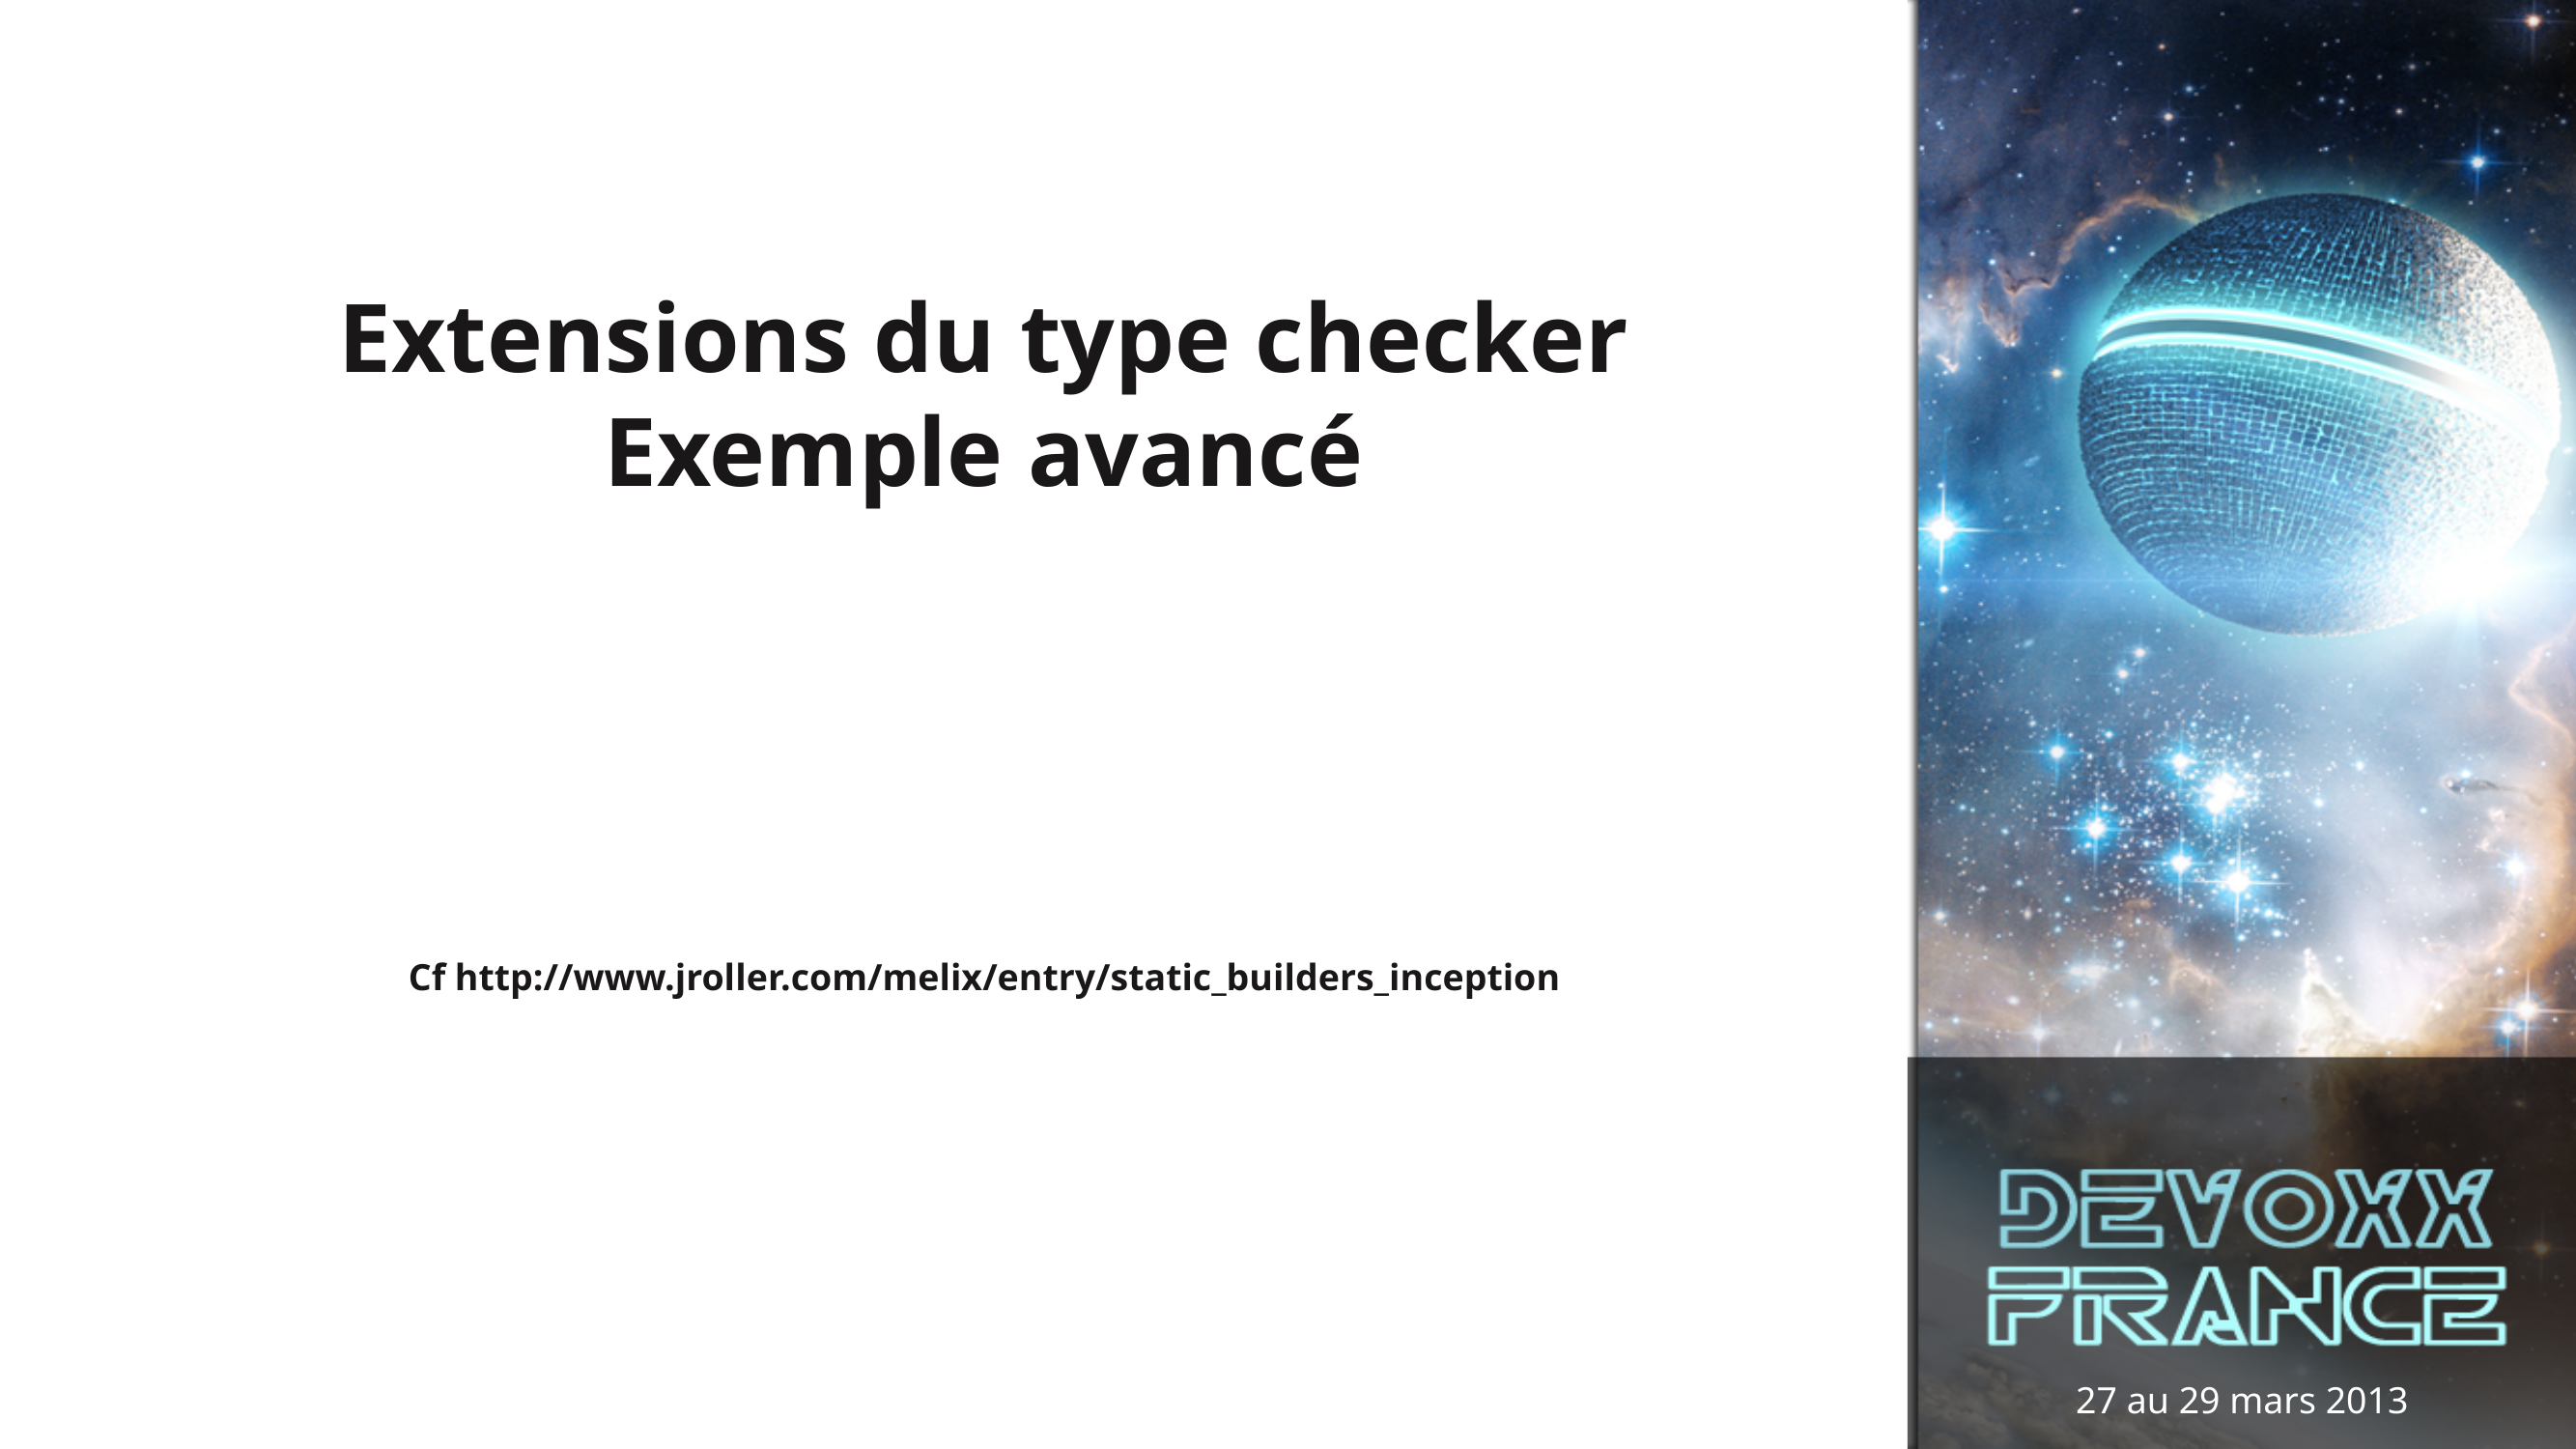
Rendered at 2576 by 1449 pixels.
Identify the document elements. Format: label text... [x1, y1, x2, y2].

list Cf http://www.jroller.com/melix/entry/static_builders_inception [354, 946, 1616, 1406]
title Extensions du type checker Exemple avancé [171, 23, 1798, 513]
picture [1907, 0, 2576, 1449]
